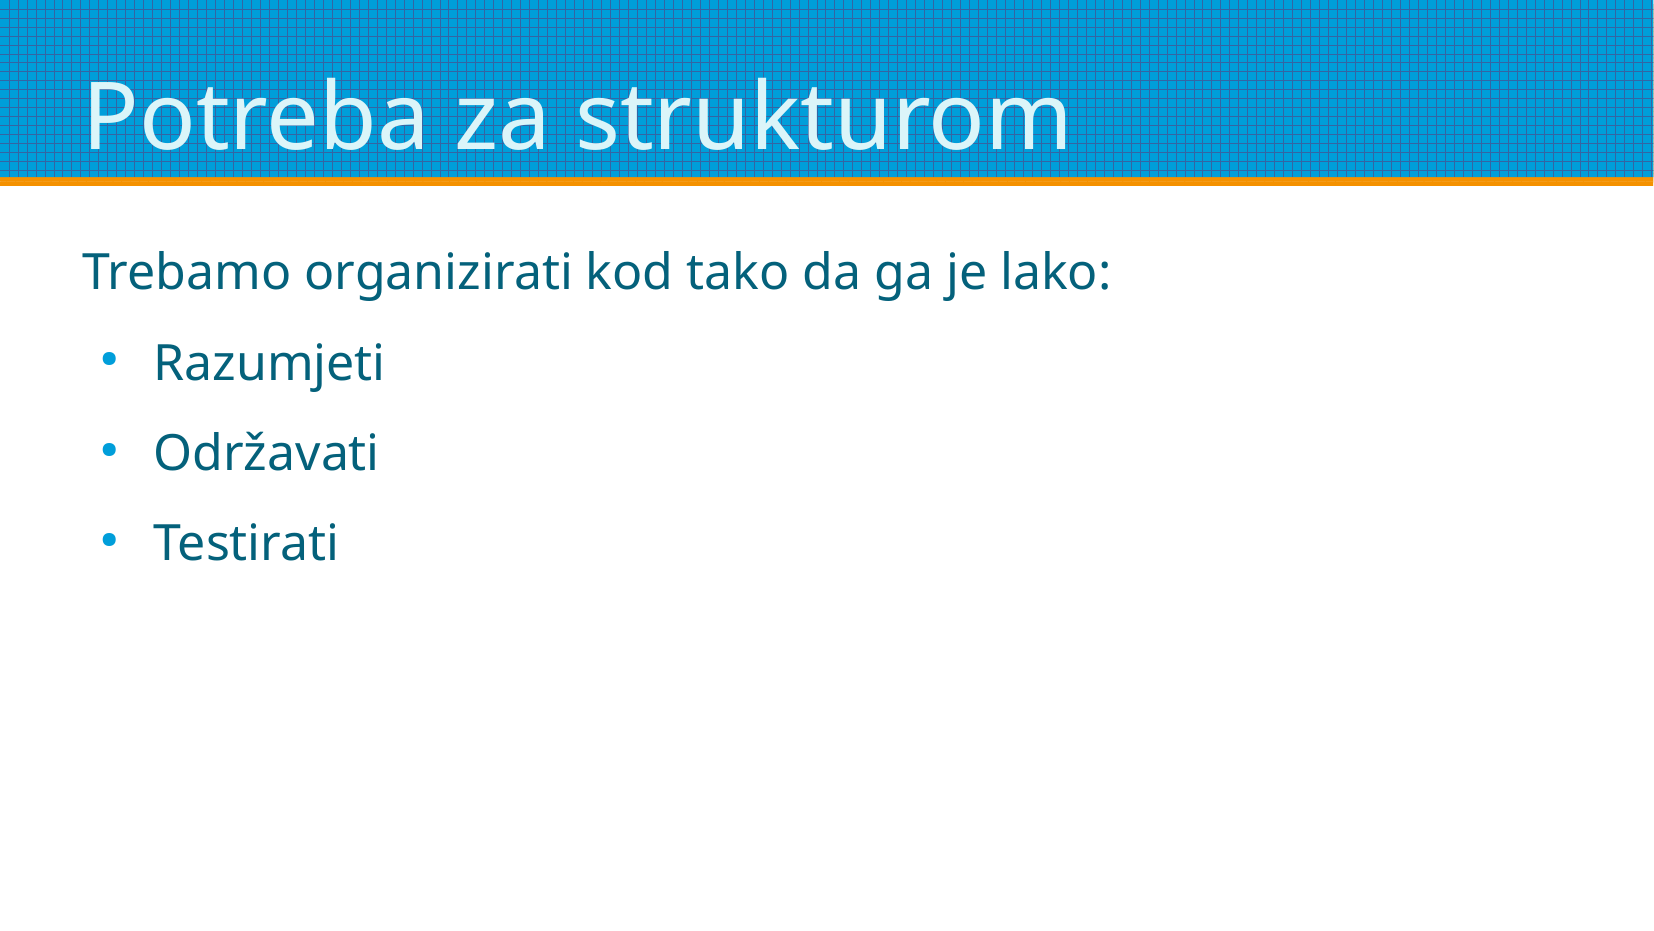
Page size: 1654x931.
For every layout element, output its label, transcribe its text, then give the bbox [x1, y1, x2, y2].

list Trebamo organizirati kod tako da ga je lako: Razumjeti Održavati Testirati [82, 236, 1571, 813]
title Potreba za strukturom [82, 14, 1571, 178]
